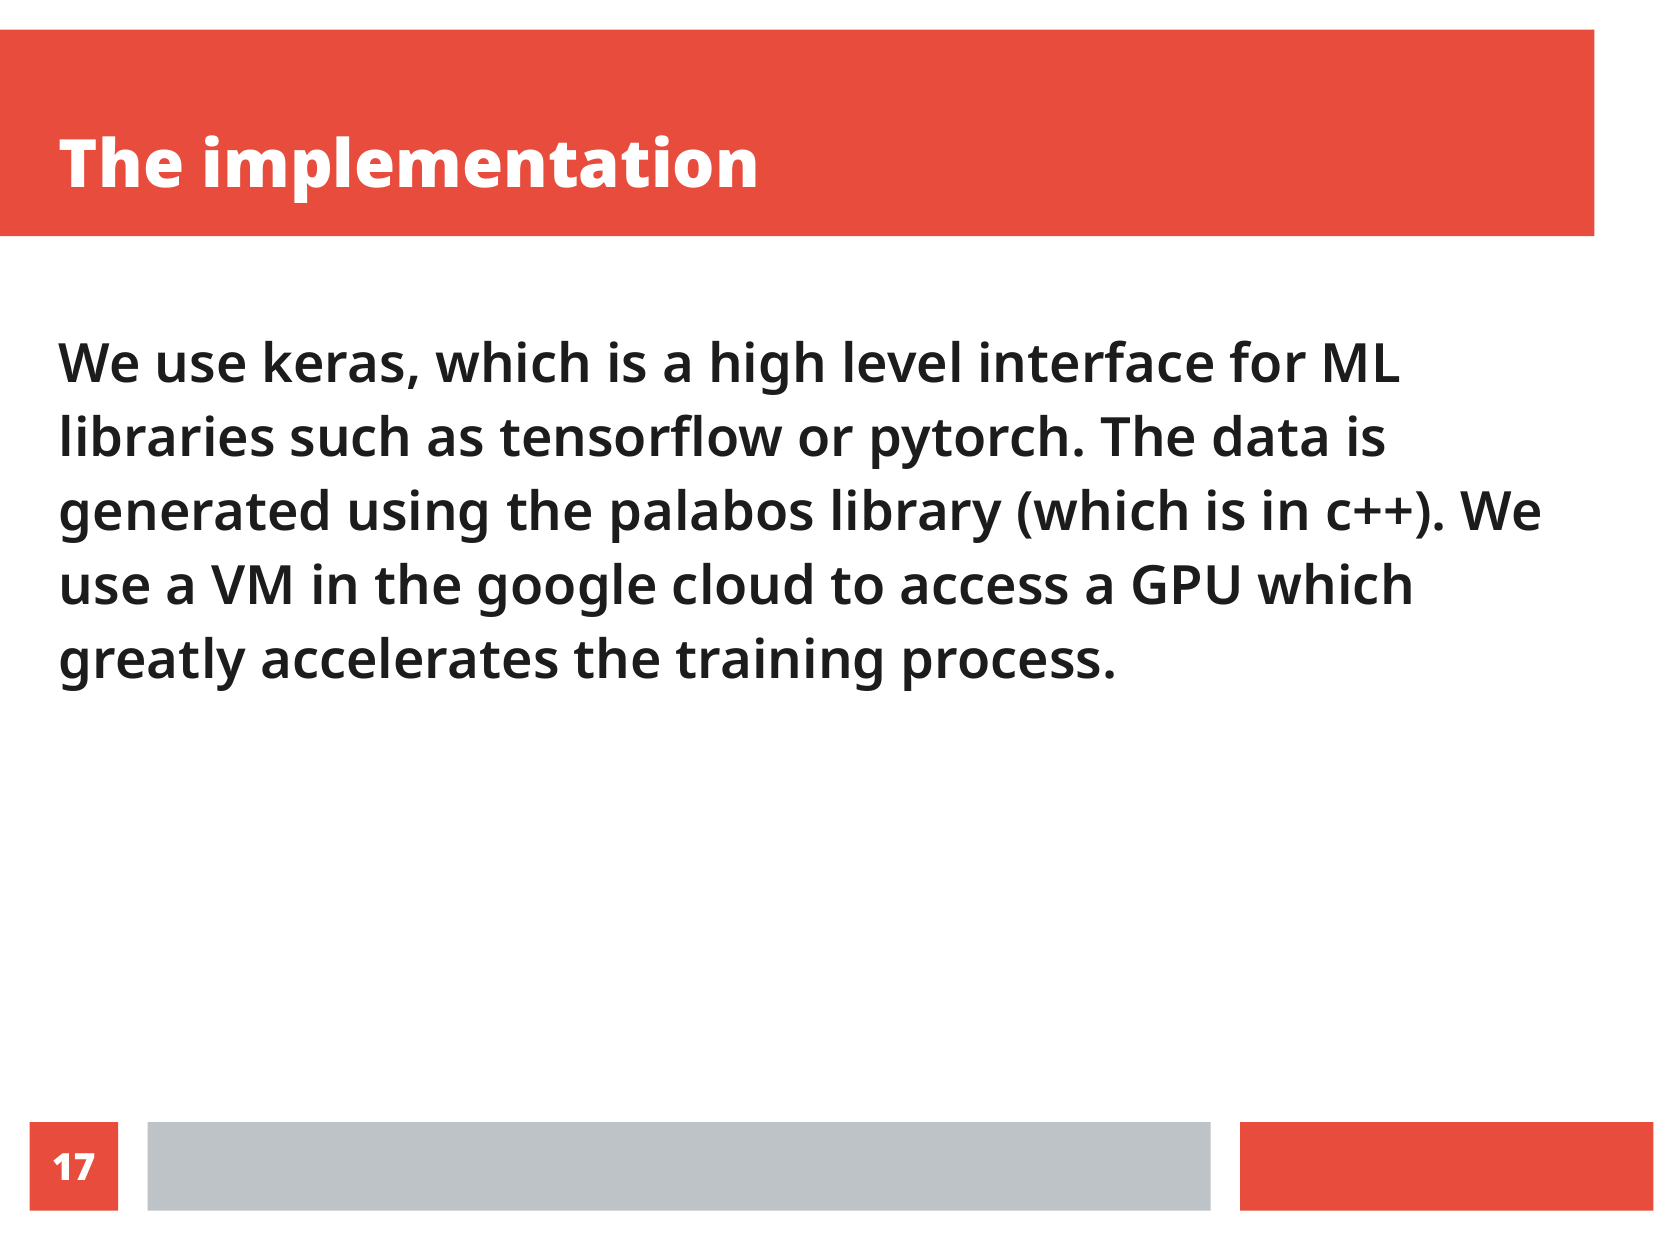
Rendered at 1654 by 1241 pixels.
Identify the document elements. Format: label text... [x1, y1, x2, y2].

title The implementation [59, 59, 1595, 207]
list We use keras, which is a high level interface for ML libraries such as tensorflow or pytorch. The data is generated using the palabos library (which is in c++). We use a VM in the google cloud to access a GPU which greatly accelerates the training process. [59, 324, 1565, 1093]
